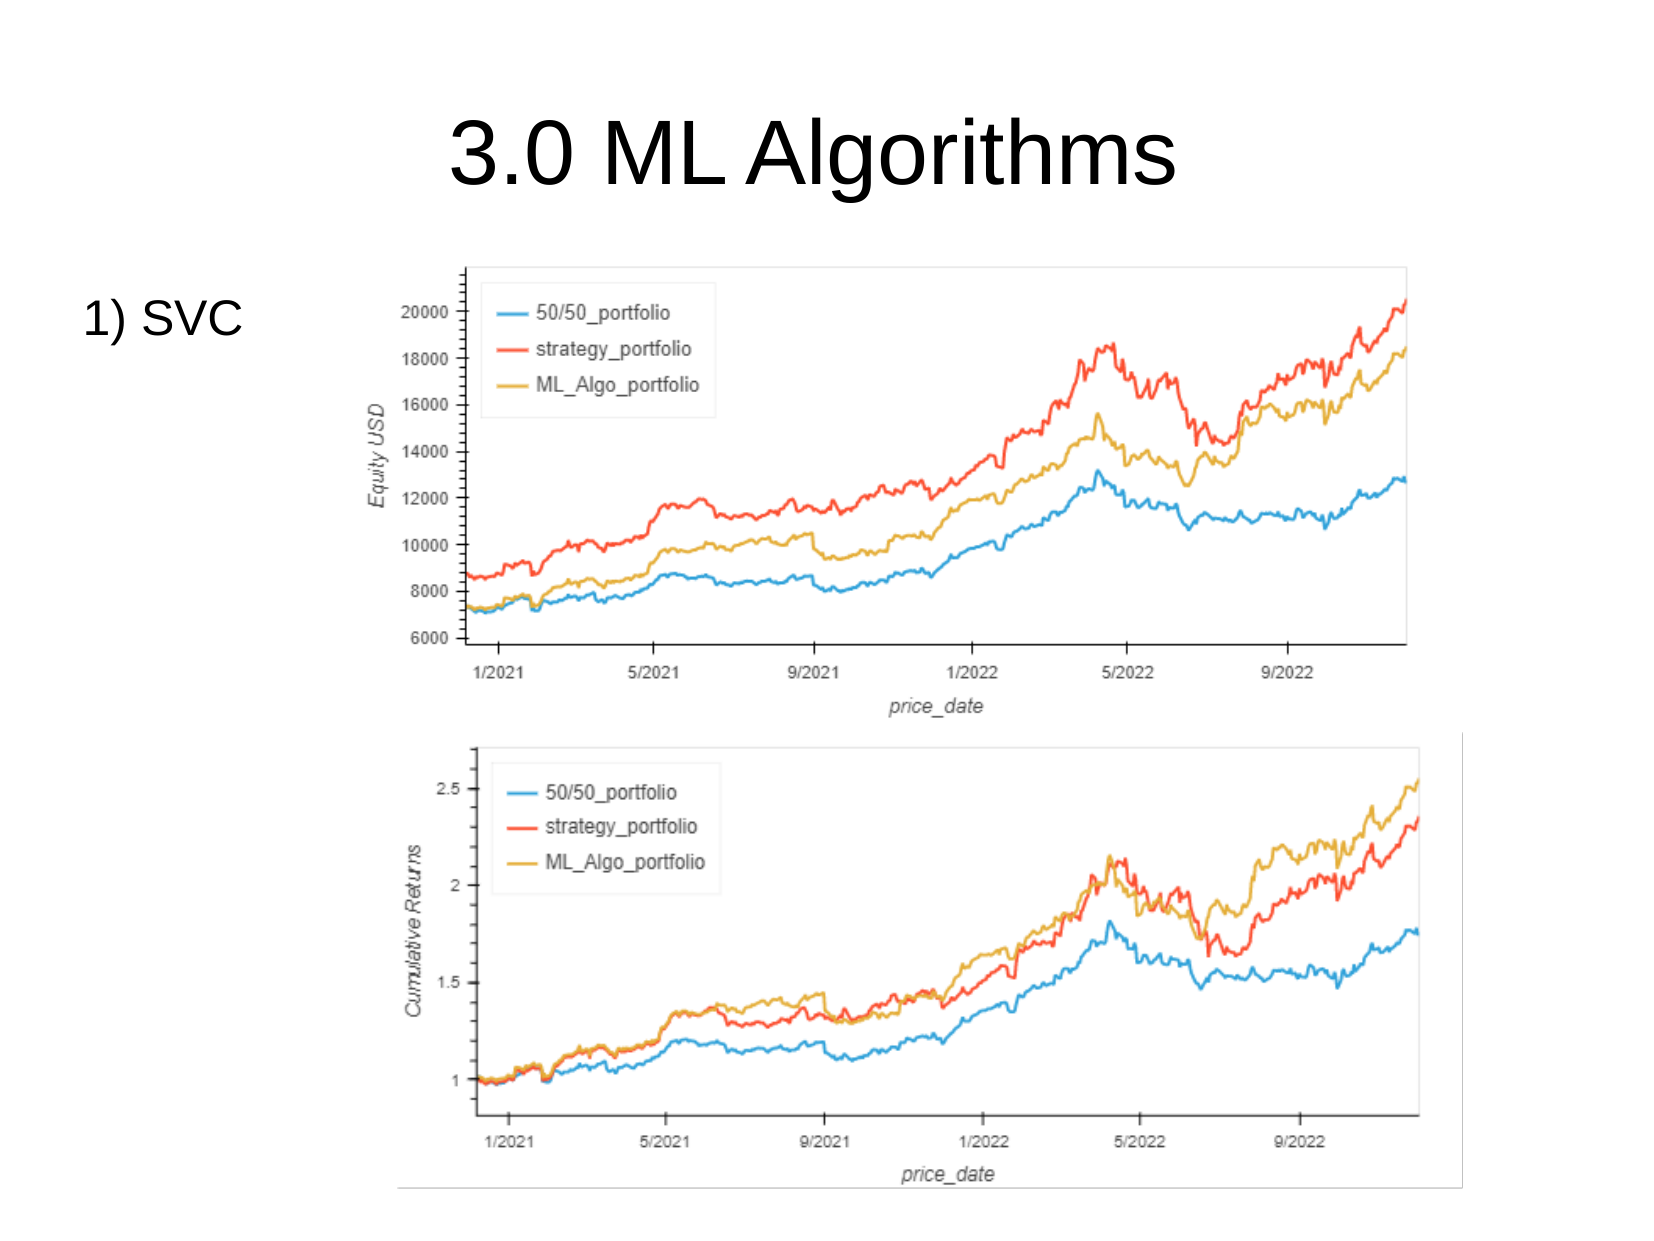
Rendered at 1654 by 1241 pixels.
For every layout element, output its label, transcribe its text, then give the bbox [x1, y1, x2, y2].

picture [397, 732, 1583, 1241]
subtitle SVC [82, 290, 1571, 1109]
picture [359, 251, 1453, 721]
title 3.0 ML Algorithms [82, 49, 1571, 257]
